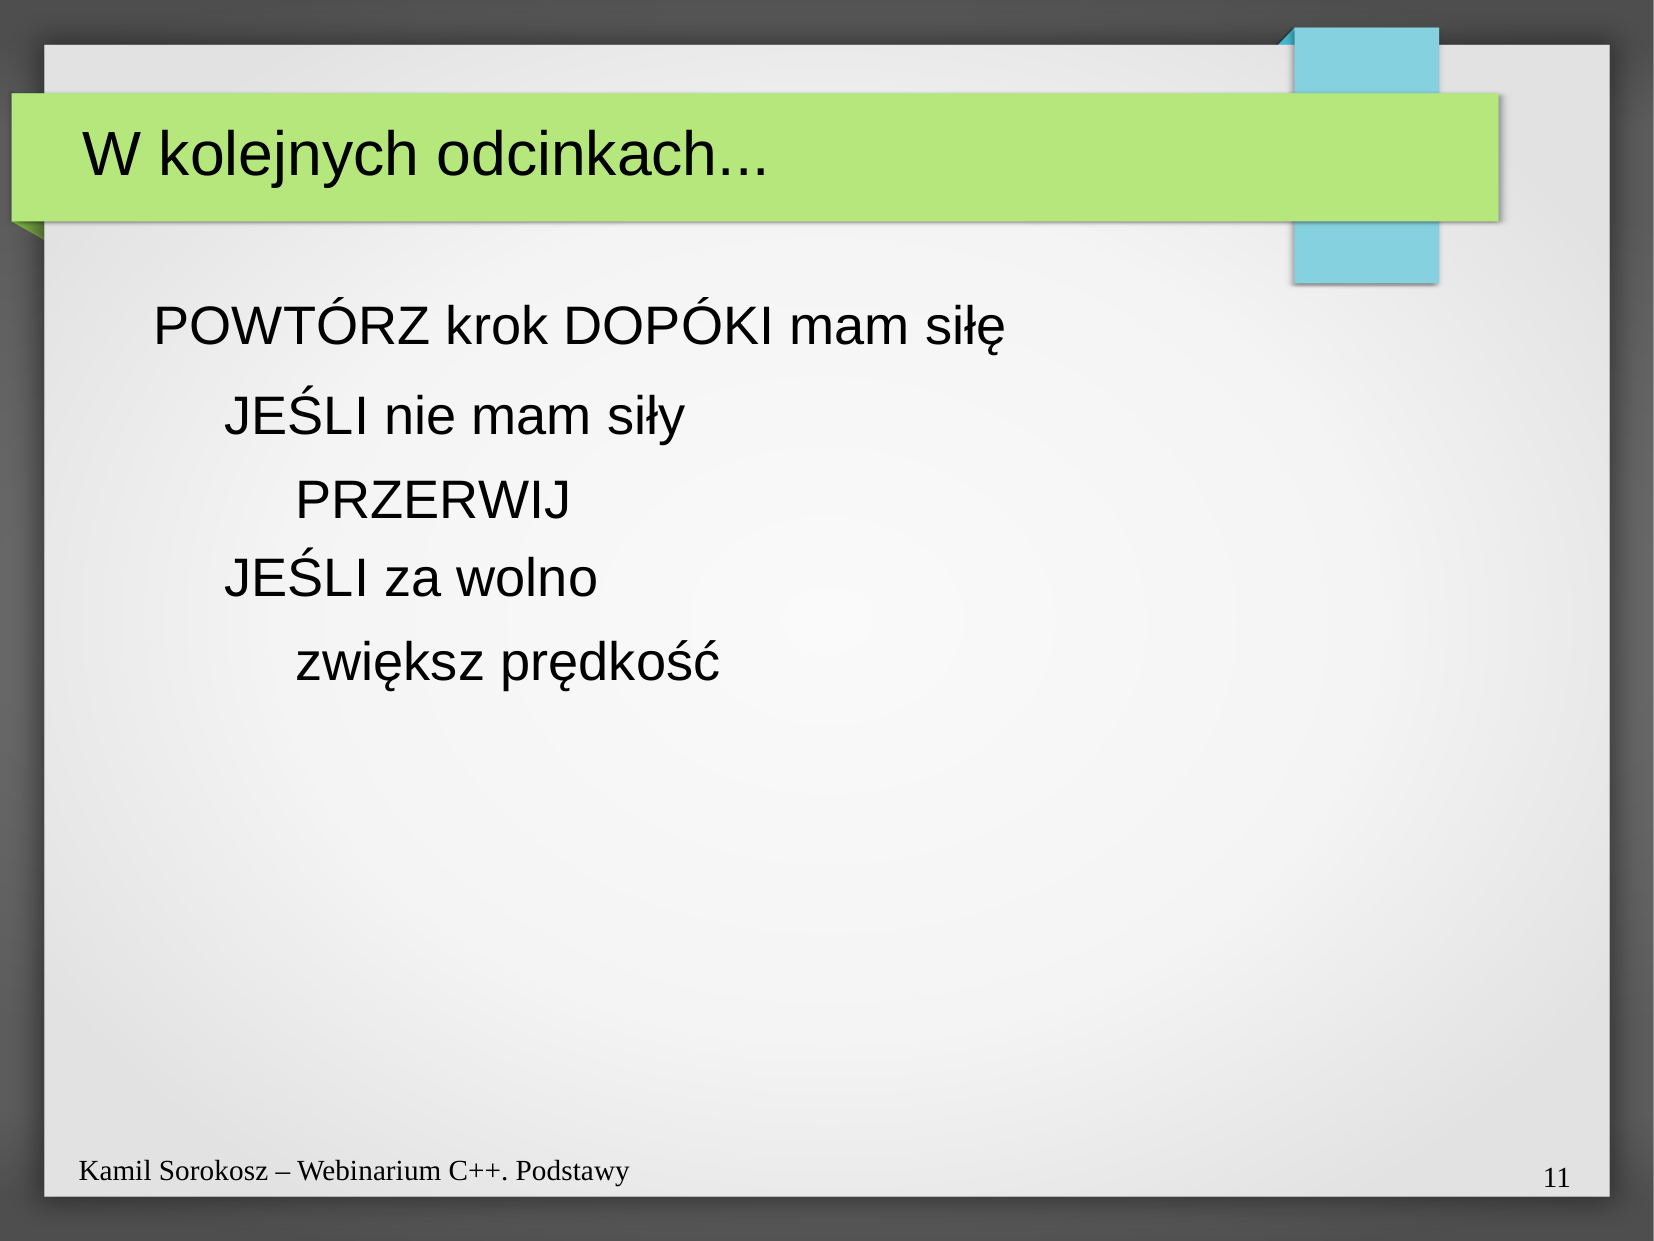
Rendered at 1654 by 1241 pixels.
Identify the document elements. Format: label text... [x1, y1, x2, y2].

title W kolejnych odcinkach... [82, 94, 1506, 213]
picture [0, 0, 1654, 1241]
list POWTÓRZ krok DOPÓKI mam siłę JEŚLI nie mam siły PRZERWIJ JEŚLI za wolno zwiększ prędkość [82, 295, 1571, 1015]
